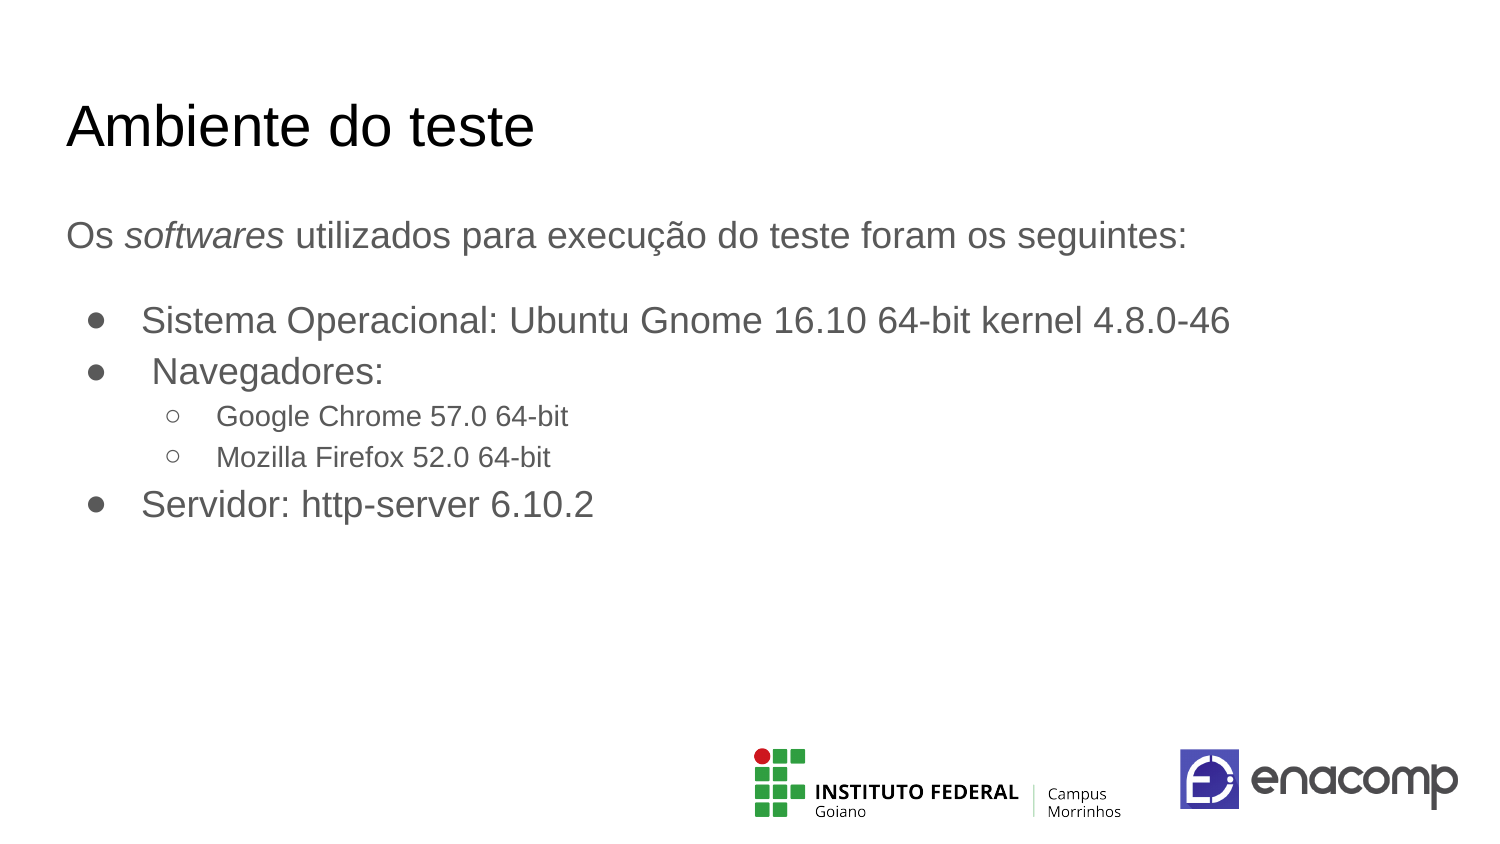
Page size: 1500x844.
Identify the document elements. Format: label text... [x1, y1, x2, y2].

picture [739, 649, 1129, 844]
picture [1180, 749, 1458, 810]
title Ambiente do teste [51, 72, 1449, 167]
list Os softwares utilizados para execução do teste foram os seguintes: Sistema Operacional: Ubuntu Gnome 16.10 64-bit kernel 4.8.0-46 Navegadores: Google Chrome 57.0 64-bit Mozilla Firefox 52.0 64-bit Servidor: http-server 6.10.2 [51, 189, 1449, 750]
